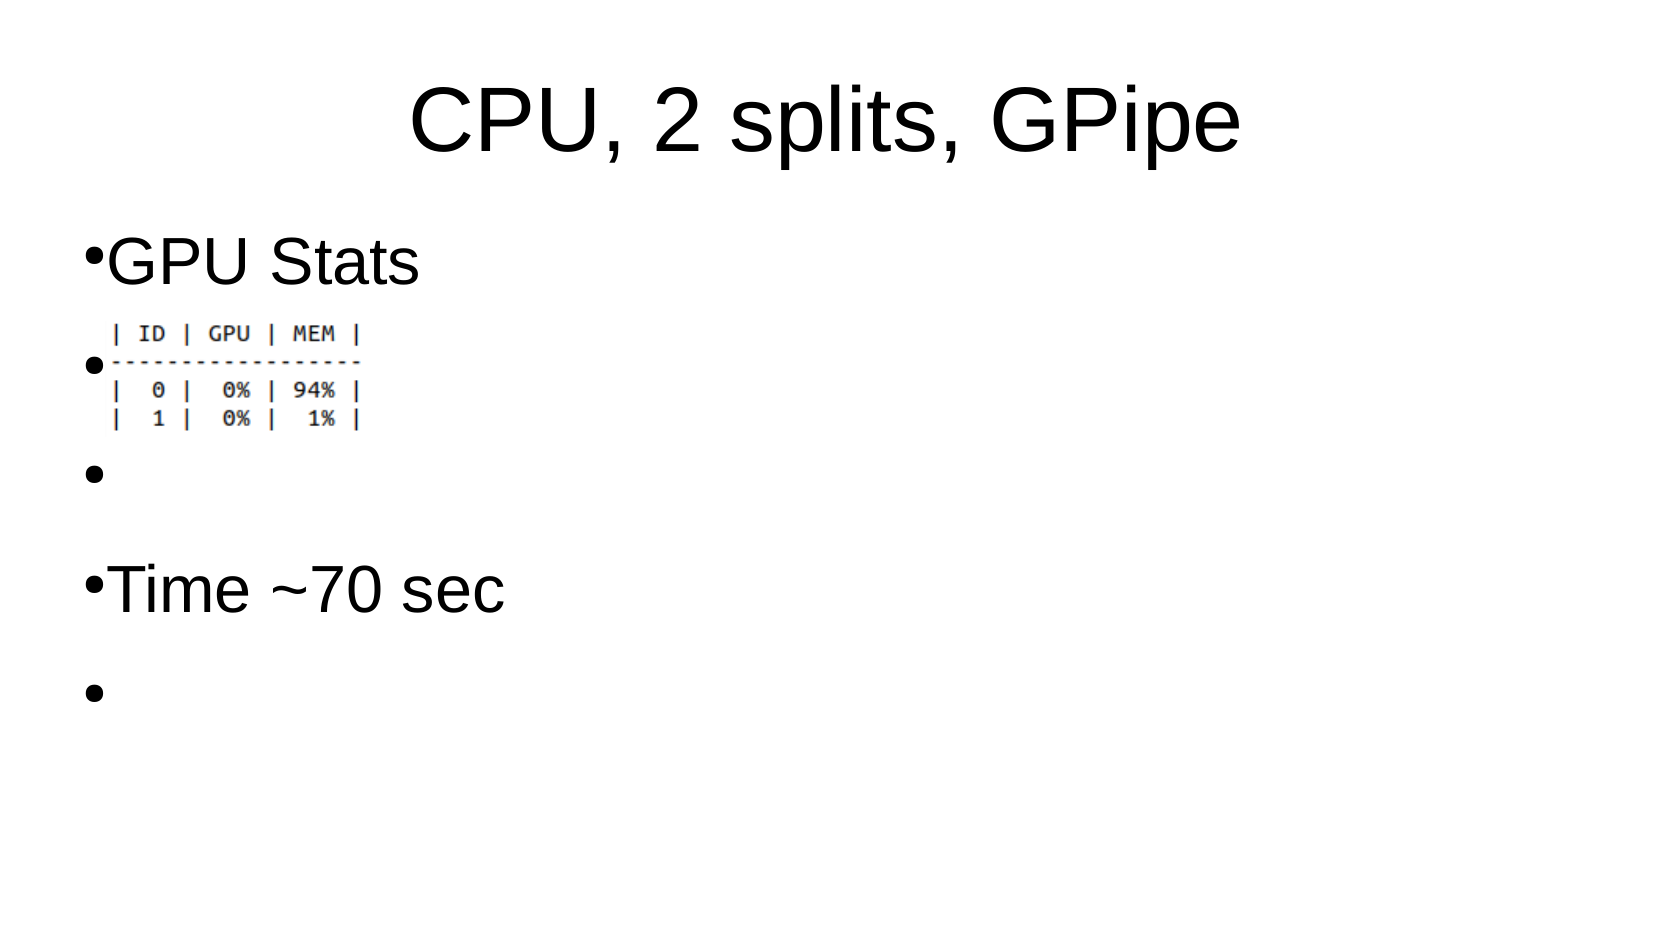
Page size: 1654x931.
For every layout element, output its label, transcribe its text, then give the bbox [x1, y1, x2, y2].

list GPU Stats Time ~70 sec [82, 217, 1571, 758]
picture [105, 321, 367, 438]
title CPU, 2 splits, GPipe [82, 37, 1571, 193]
